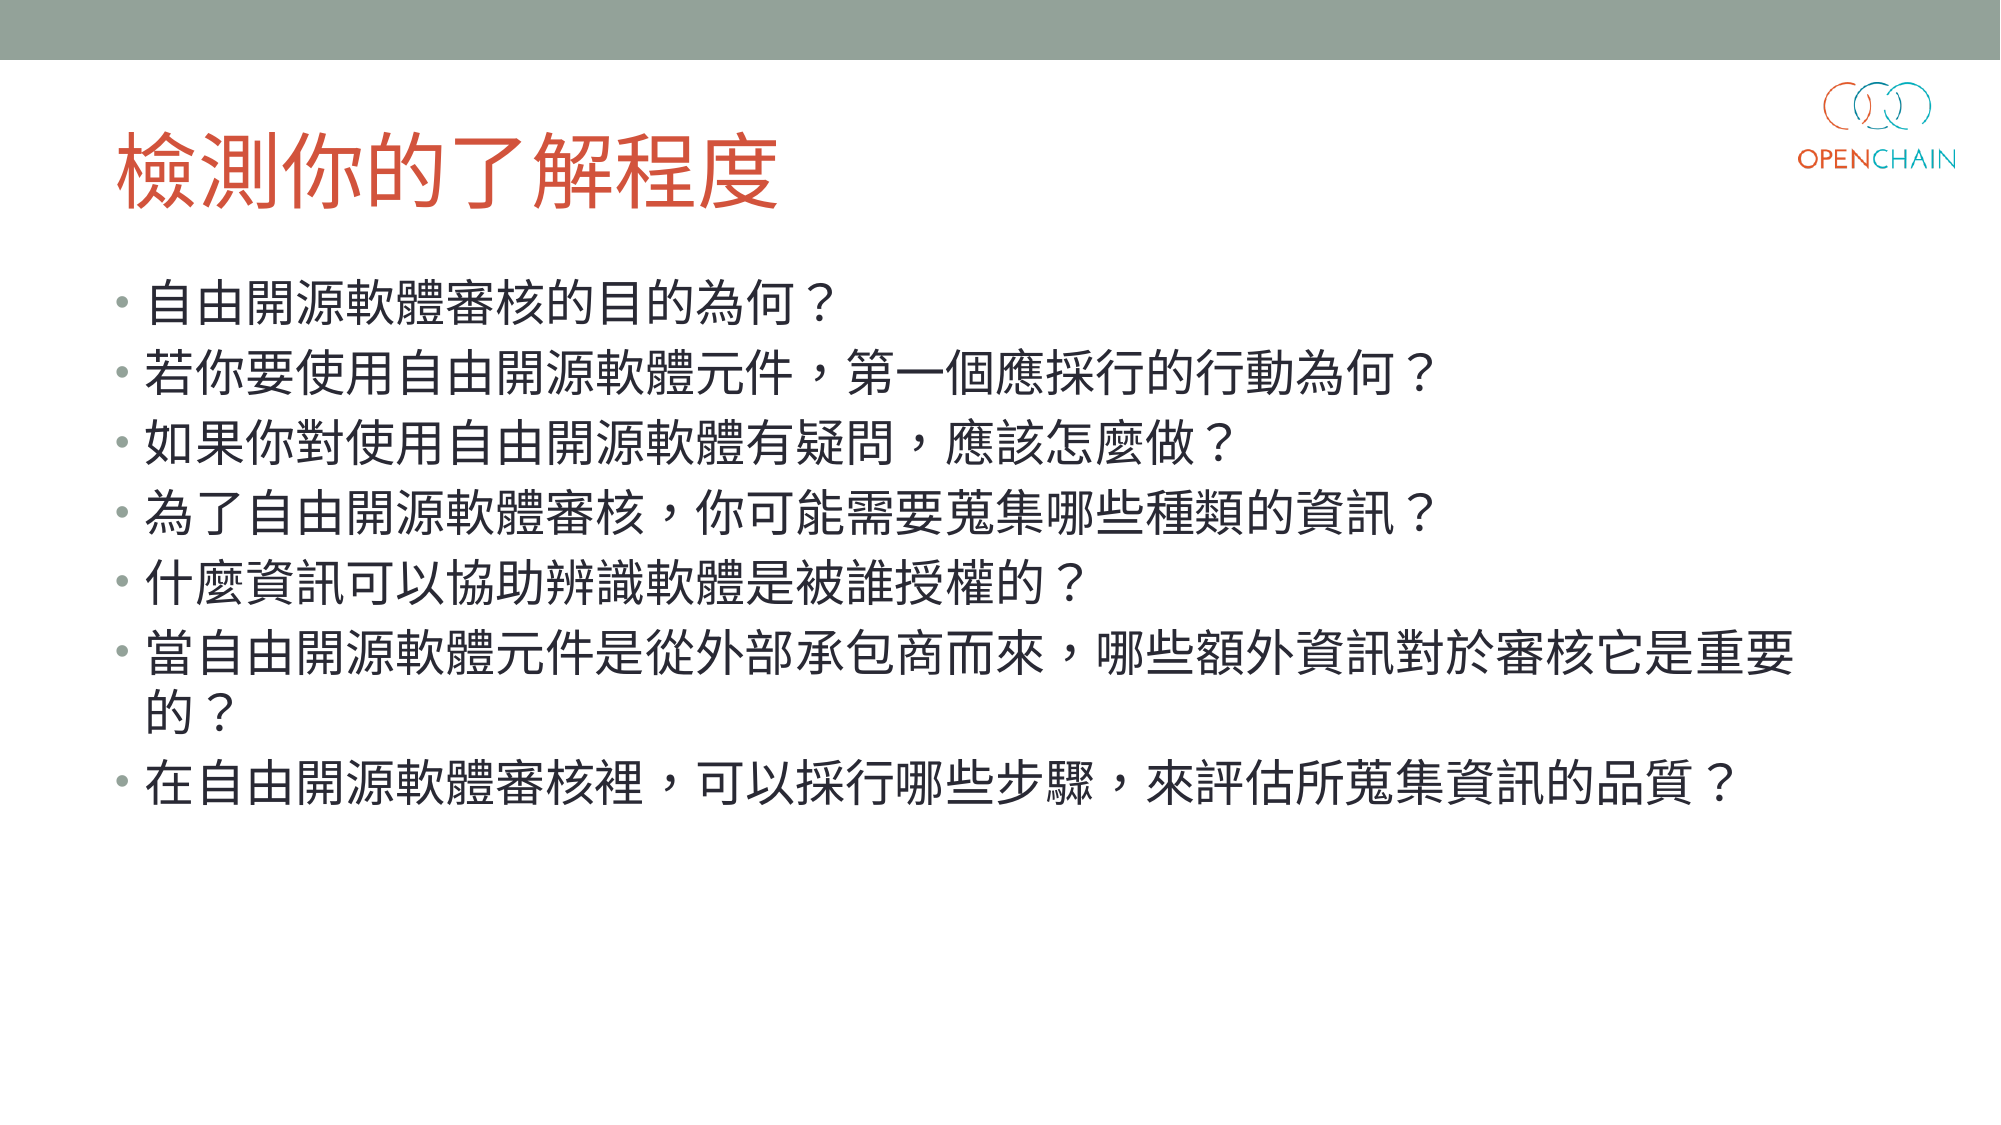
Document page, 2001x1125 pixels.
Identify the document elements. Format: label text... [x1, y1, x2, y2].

title 檢測你的了解程度 [99, 87, 1900, 250]
list 自由開源軟體審核的目的為何？ 若你要使用自由開源軟體元件，第一個應採行的行動為何？ 如果你對使用自由開源軟體有疑問，應該怎麼做？ 為了自由開源軟體審核，你可能需要蒐集哪些種類的資訊？ 什麼資訊可以協助辨識軟體是被誰授權的？ 當自由開源軟體元件是從外部承包商而來，哪些額外資訊對於審核它是重要的？ 在自由開源軟體審核裡，可以採行哪些步驟，來評估所蒐集資訊的品質？ [99, 263, 1900, 1064]
picture [1798, 82, 1955, 169]
